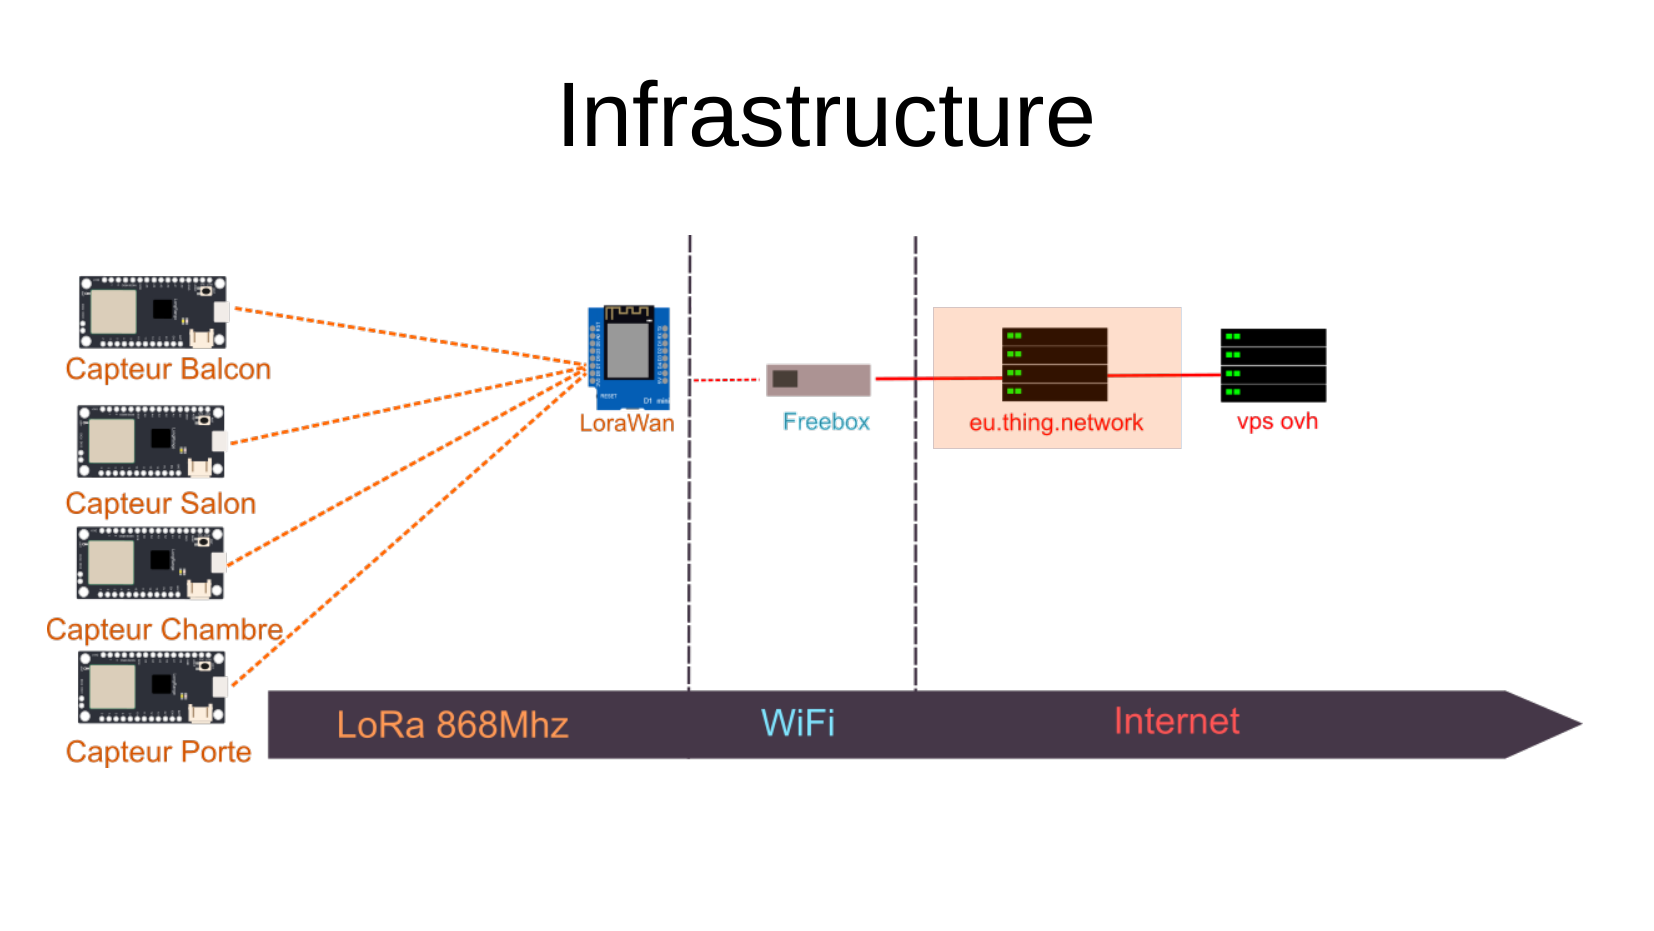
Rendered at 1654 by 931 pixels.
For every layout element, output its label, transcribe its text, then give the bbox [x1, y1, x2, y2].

picture [47, 235, 1583, 768]
text_box [933, 307, 1182, 449]
title Infrastructure [82, 37, 1571, 193]
